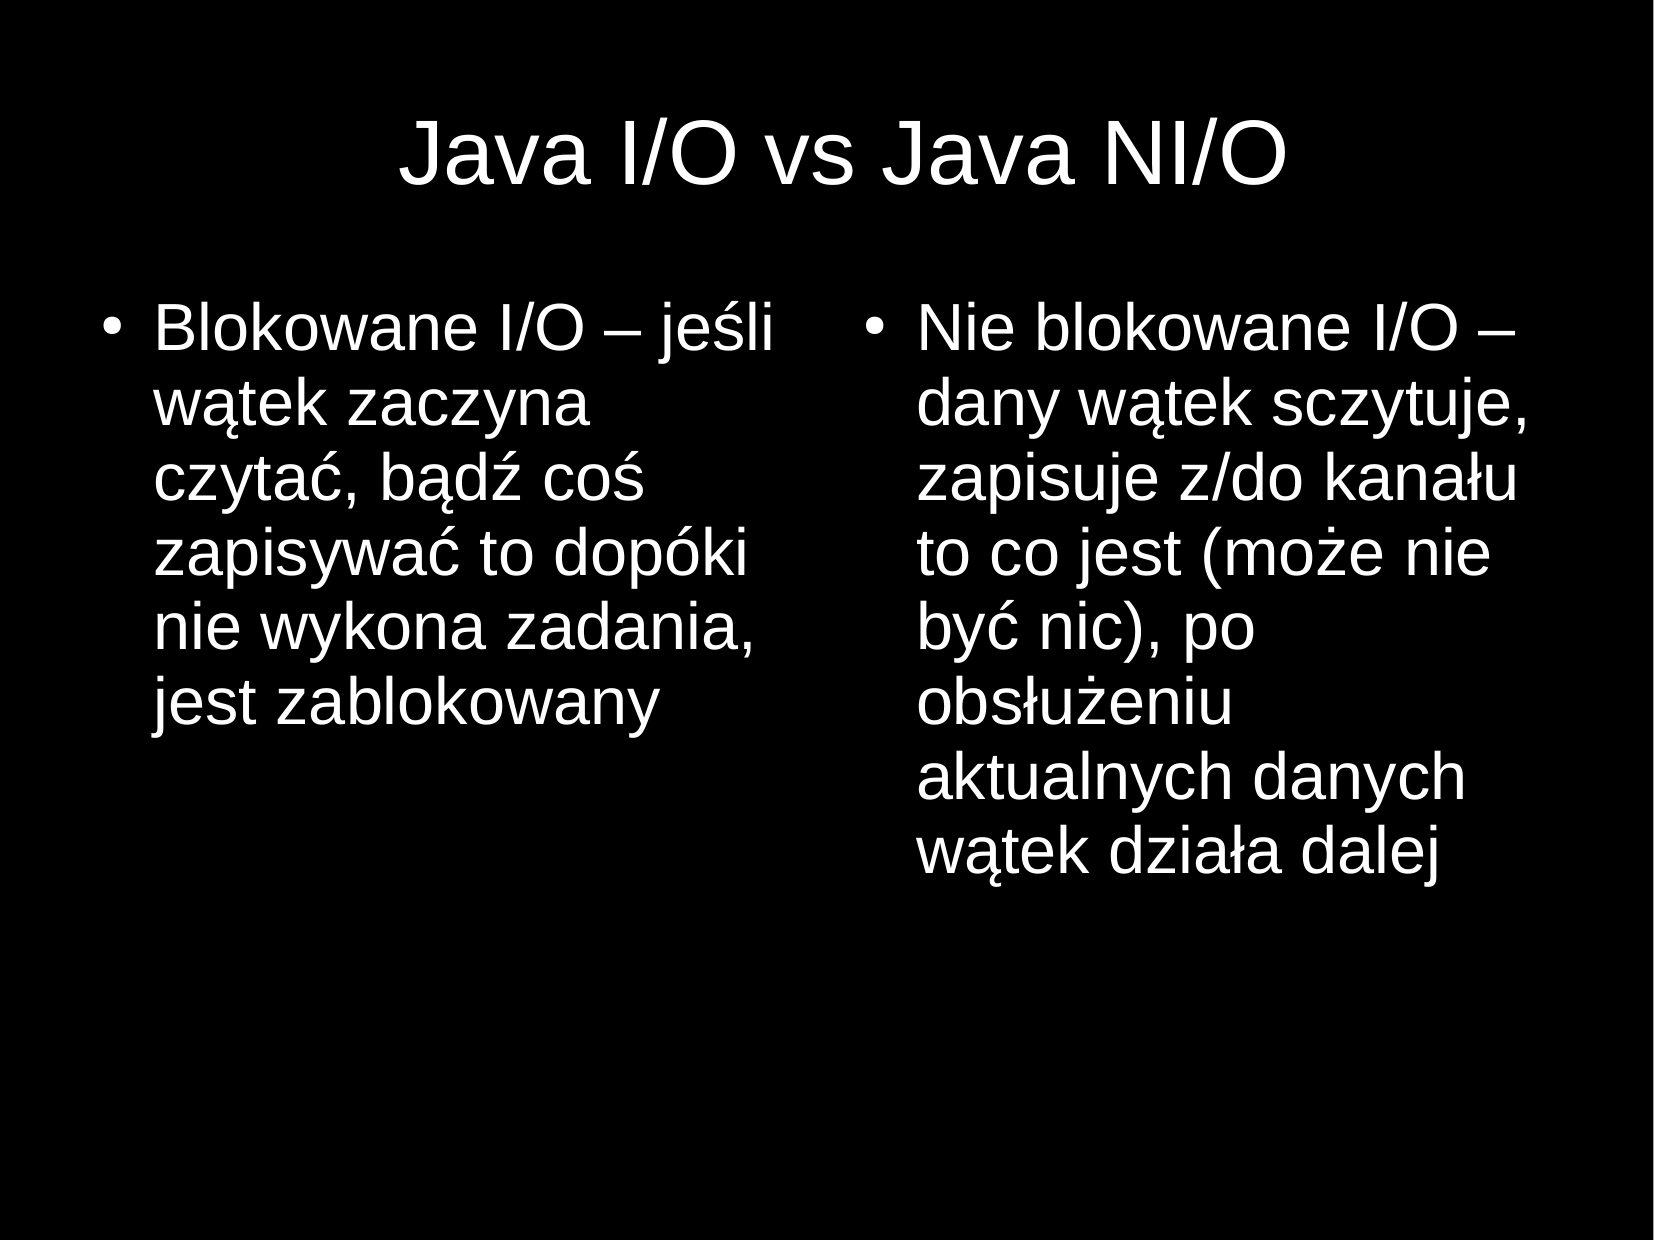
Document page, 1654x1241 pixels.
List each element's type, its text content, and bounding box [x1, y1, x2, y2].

list Nie blokowane I/O – dany wątek sczytuje, zapisuje z/do kanału to co jest (może nie być nic), po obsłużeniu aktualnych danych wątek działa dalej [845, 290, 1572, 1010]
title Java I/O vs Java NI/O [82, 49, 1571, 257]
list Blokowane I/O – jeśli wątek zaczyna czytać, bądź coś zapisywać to dopóki nie wykona zadania, jest zablokowany [82, 290, 809, 1010]
